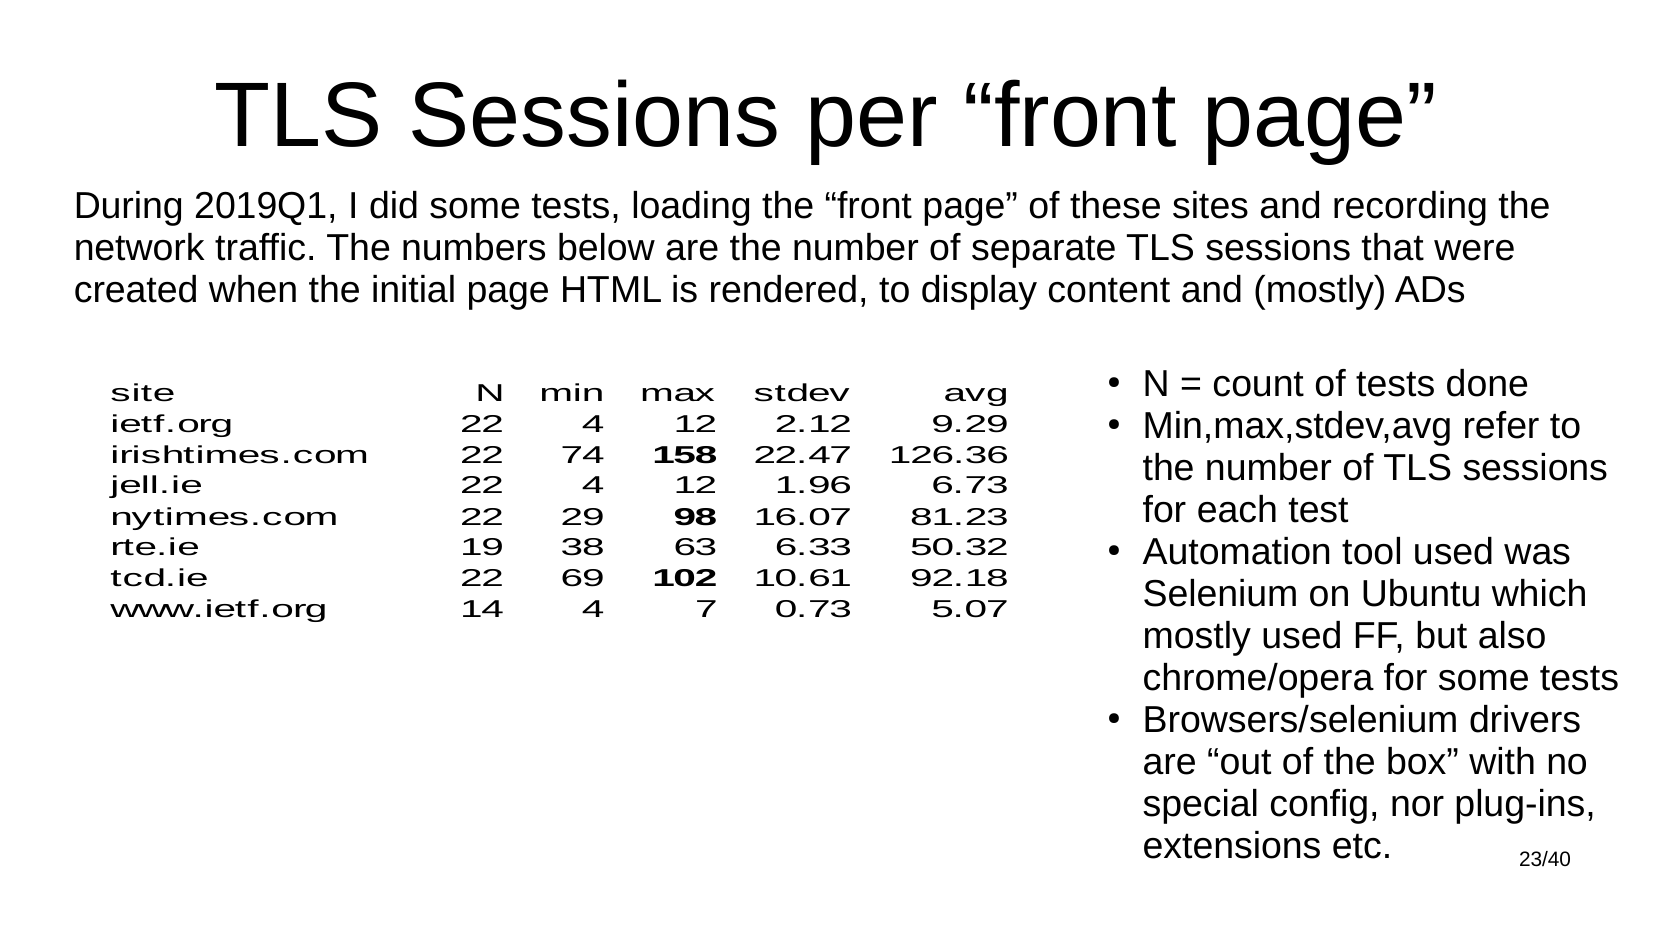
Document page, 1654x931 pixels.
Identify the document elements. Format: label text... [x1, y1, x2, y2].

text_box During 2019Q1, I did some tests, loading the “front page” of these sites and recording the network traffic. The numbers below are the number of separate TLS sessions that were created when the initial page HTML is rendered, to display content and (mostly) ADs [59, 177, 1619, 326]
title TLS Sessions per “front page” [82, 37, 1571, 177]
chart [106, 377, 1016, 876]
text_box N = count of tests done Min,max,stdev,avg refer to the number of TLS sessions for each test Automation tool used was Selenium on Ubuntu which mostly used FF, but also chrome/opera for some tests Browsers/selenium drivers are “out of the box” with no special config, nor plug-ins, extensions etc. [1092, 355, 1654, 874]
